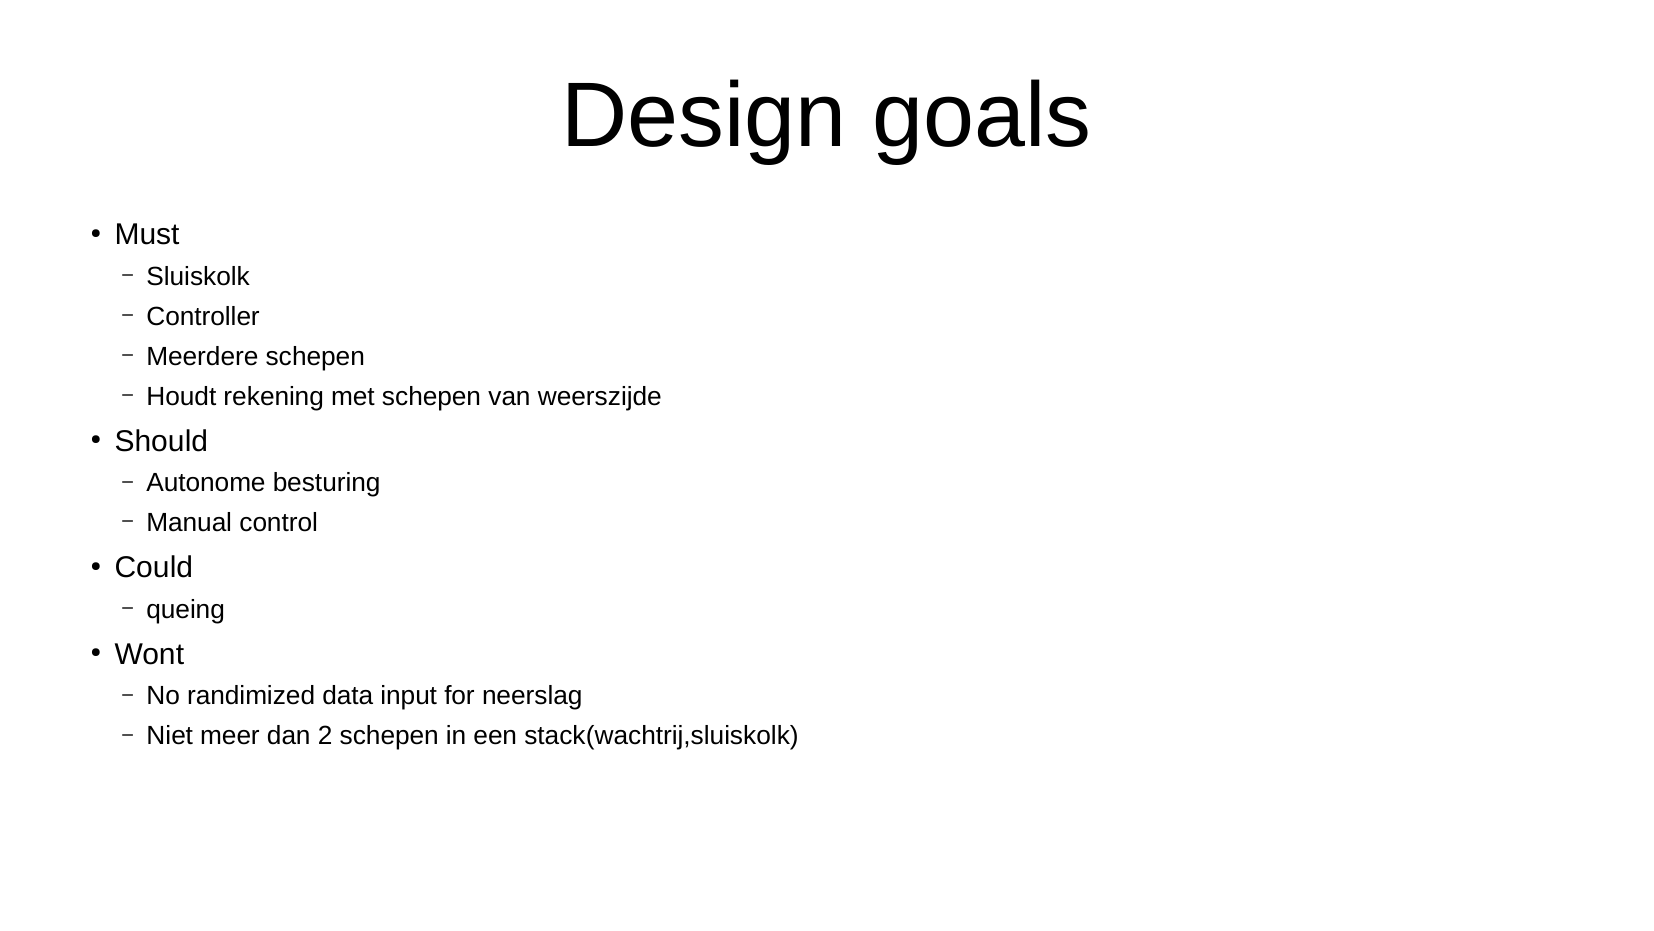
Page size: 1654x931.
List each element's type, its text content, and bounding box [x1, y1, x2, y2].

list Must Sluiskolk Controller Meerdere schepen Houdt rekening met schepen van weerszijde Should Autonome besturing Manual control Could queing Wont No randimized data input for neerslag Niet meer dan 2 schepen in een stack(wachtrij,sluiskolk) [82, 217, 1571, 758]
title Design goals [82, 37, 1571, 193]
